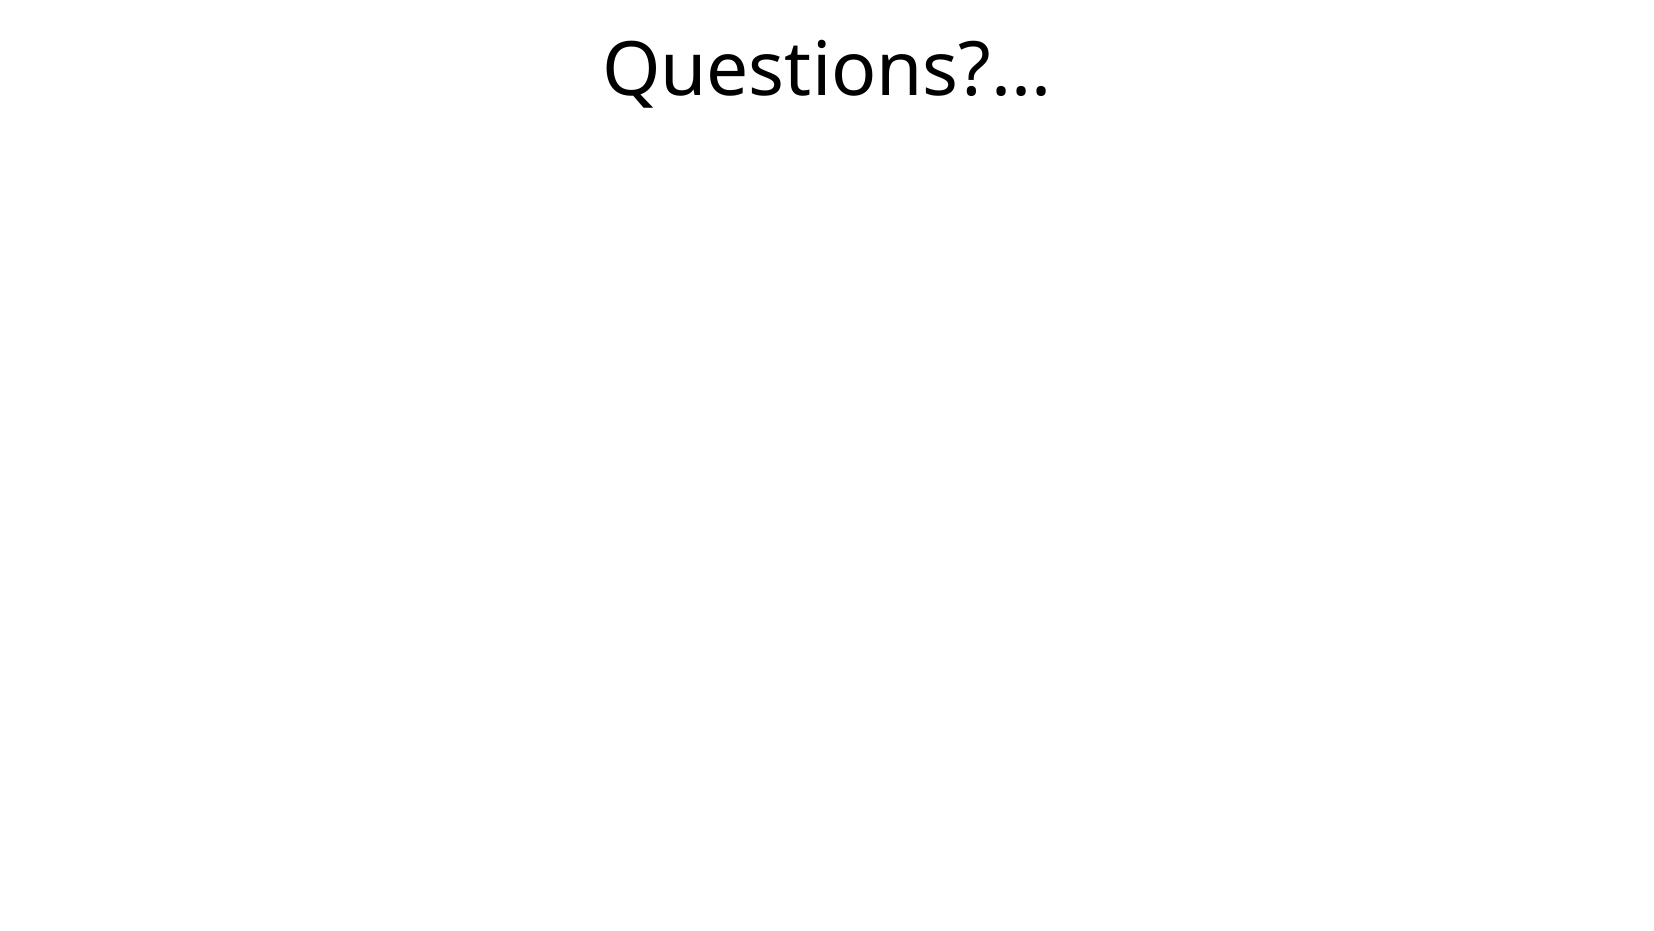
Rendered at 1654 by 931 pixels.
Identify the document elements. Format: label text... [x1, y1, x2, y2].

title Questions?... [82, 28, 1571, 104]
